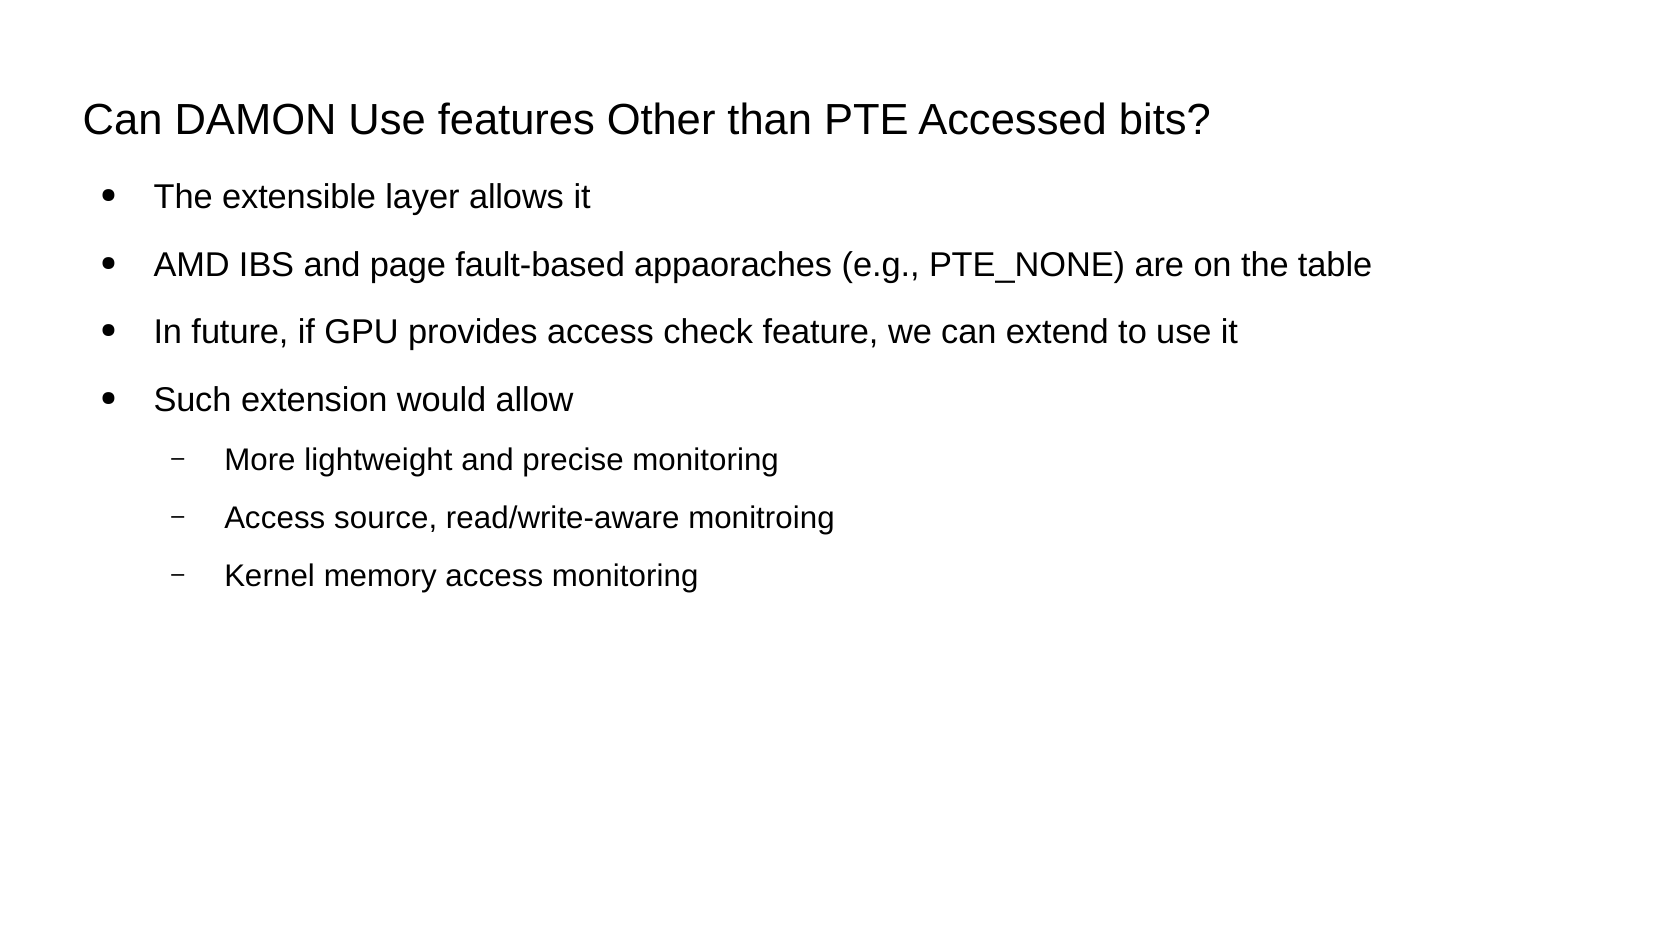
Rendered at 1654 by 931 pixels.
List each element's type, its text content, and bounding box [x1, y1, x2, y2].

list The extensible layer allows it AMD IBS and page fault-based appaoraches (e.g., PTE_NONE) are on the table In future, if GPU provides access check feature, we can extend to use it Such extension would allow More lightweight and precise monitoring Access source, read/write-aware monitroing Kernel memory access monitoring [82, 177, 1571, 833]
title Can DAMON Use features Other than PTE Accessed bits? [82, 81, 1571, 157]
